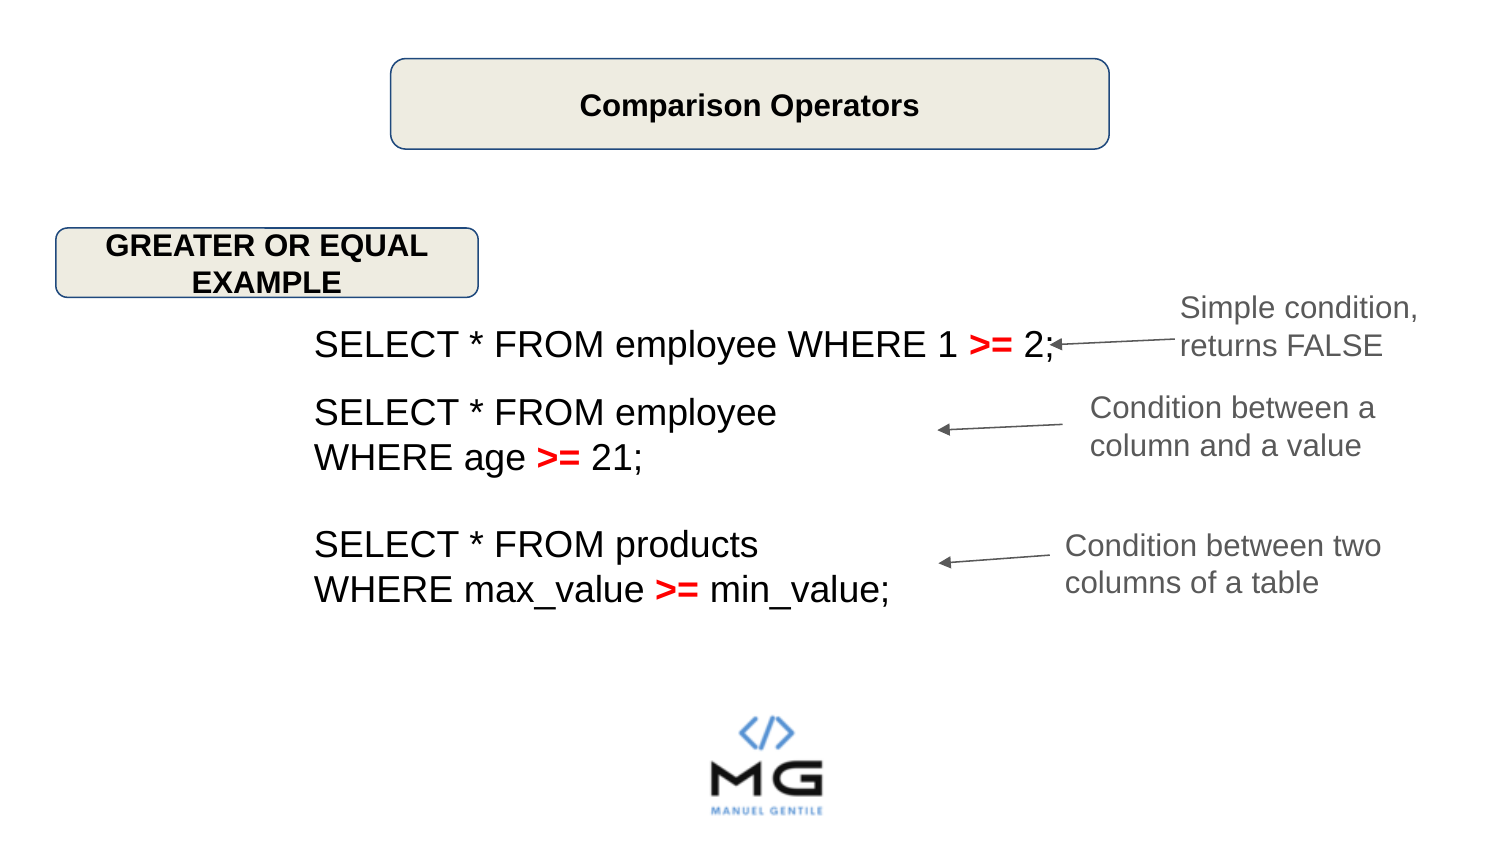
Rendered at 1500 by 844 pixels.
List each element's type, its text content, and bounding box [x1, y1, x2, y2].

text_box GREATER OR EQUAL EXAMPLE [55, 227, 479, 298]
text_box Simple condition, returns FALSE [1164, 272, 1437, 316]
text_box Comparison Operators [390, 58, 1110, 150]
text_box SELECT * FROM employee WHERE 1 >= 2; [298, 305, 1087, 375]
picture [688, 687, 846, 844]
text_box SELECT * FROM products WHERE max_value >= min_value; [298, 505, 1066, 575]
text_box SELECT * FROM employee WHERE age >= 21; [298, 372, 1066, 443]
text_box Condition between a column and a value [1074, 372, 1473, 463]
text_box Condition between two columns of a table [1049, 509, 1473, 601]
